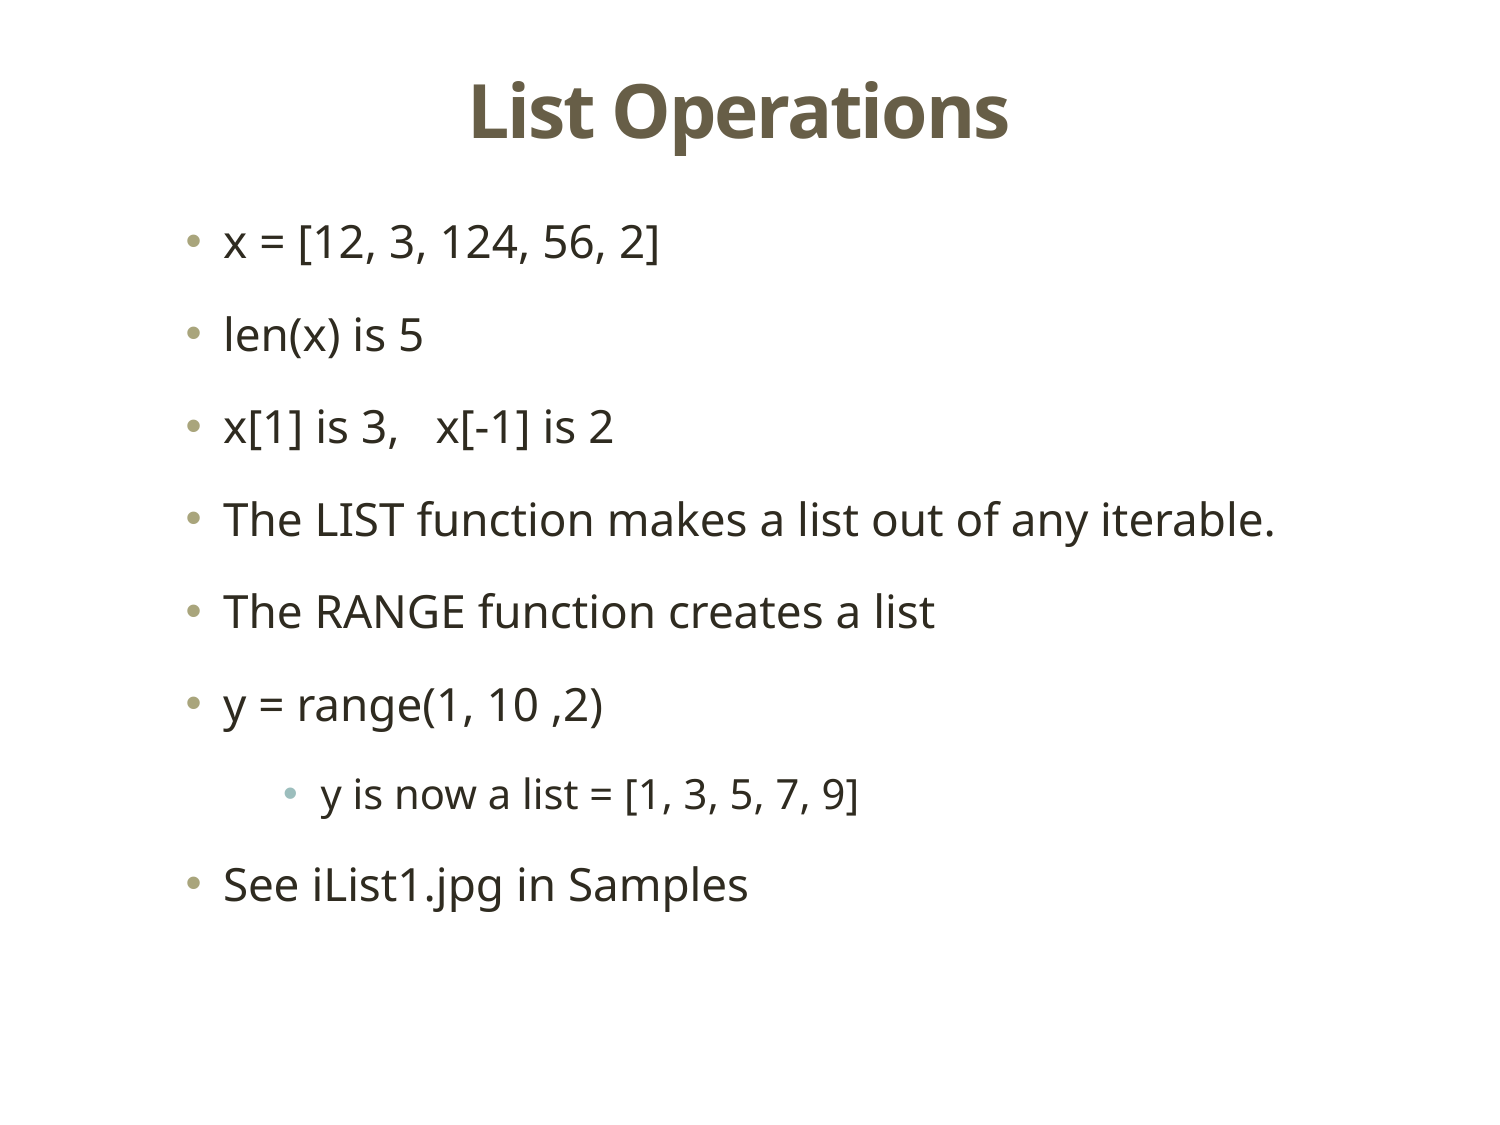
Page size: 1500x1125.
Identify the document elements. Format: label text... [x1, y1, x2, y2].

title List Operations [18, 45, 1460, 172]
list x = [12, 3, 124, 56, 2] len(x) is 5 x[1] is 3, x[-1] is 2 The LIST function makes a list out of any iterable. The RANGE function creates a list y = range(1, 10 ,2) y is now a list = [1, 3, 5, 7, 9] See iList1.jpg in Samples [133, 205, 1345, 1055]
